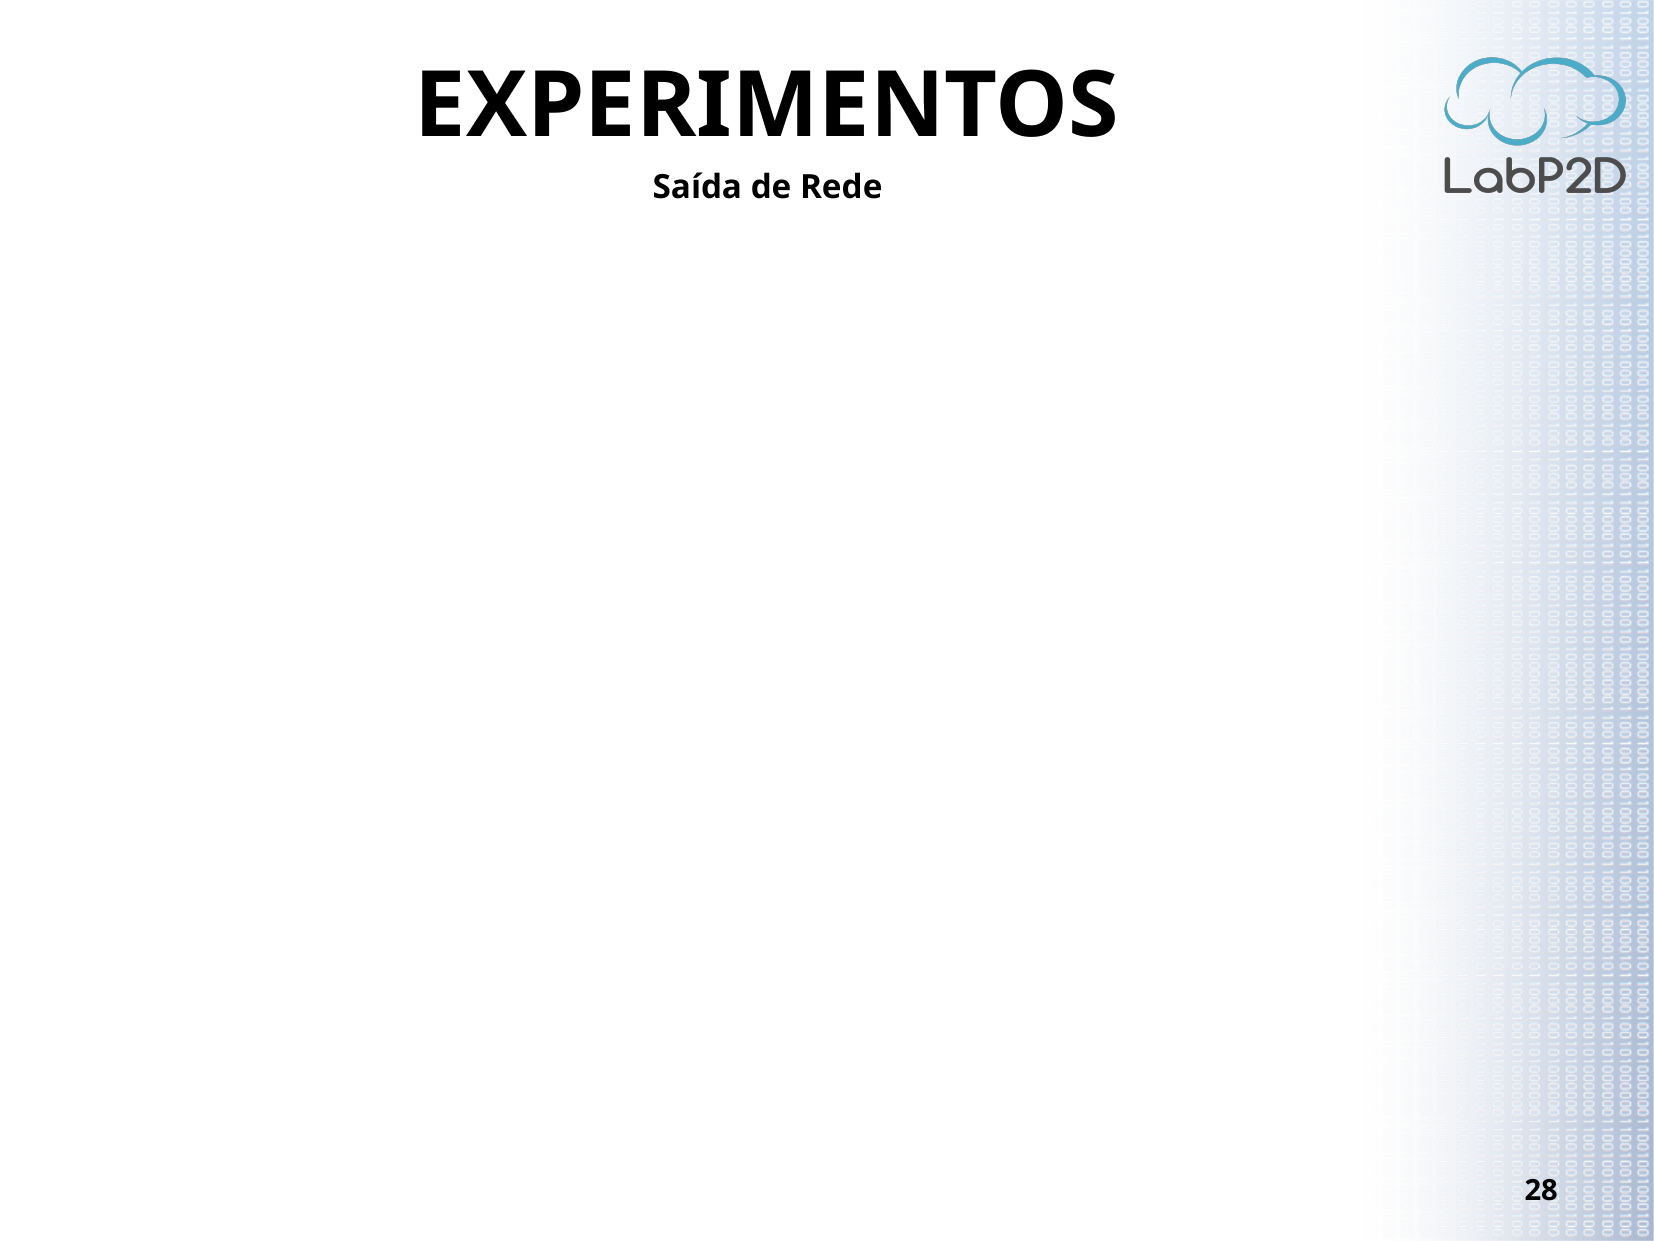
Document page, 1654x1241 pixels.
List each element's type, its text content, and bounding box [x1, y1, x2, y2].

picture [1360, 1, 1654, 1240]
title EXPERIMENTOS Saída de Rede [82, 19, 1453, 227]
